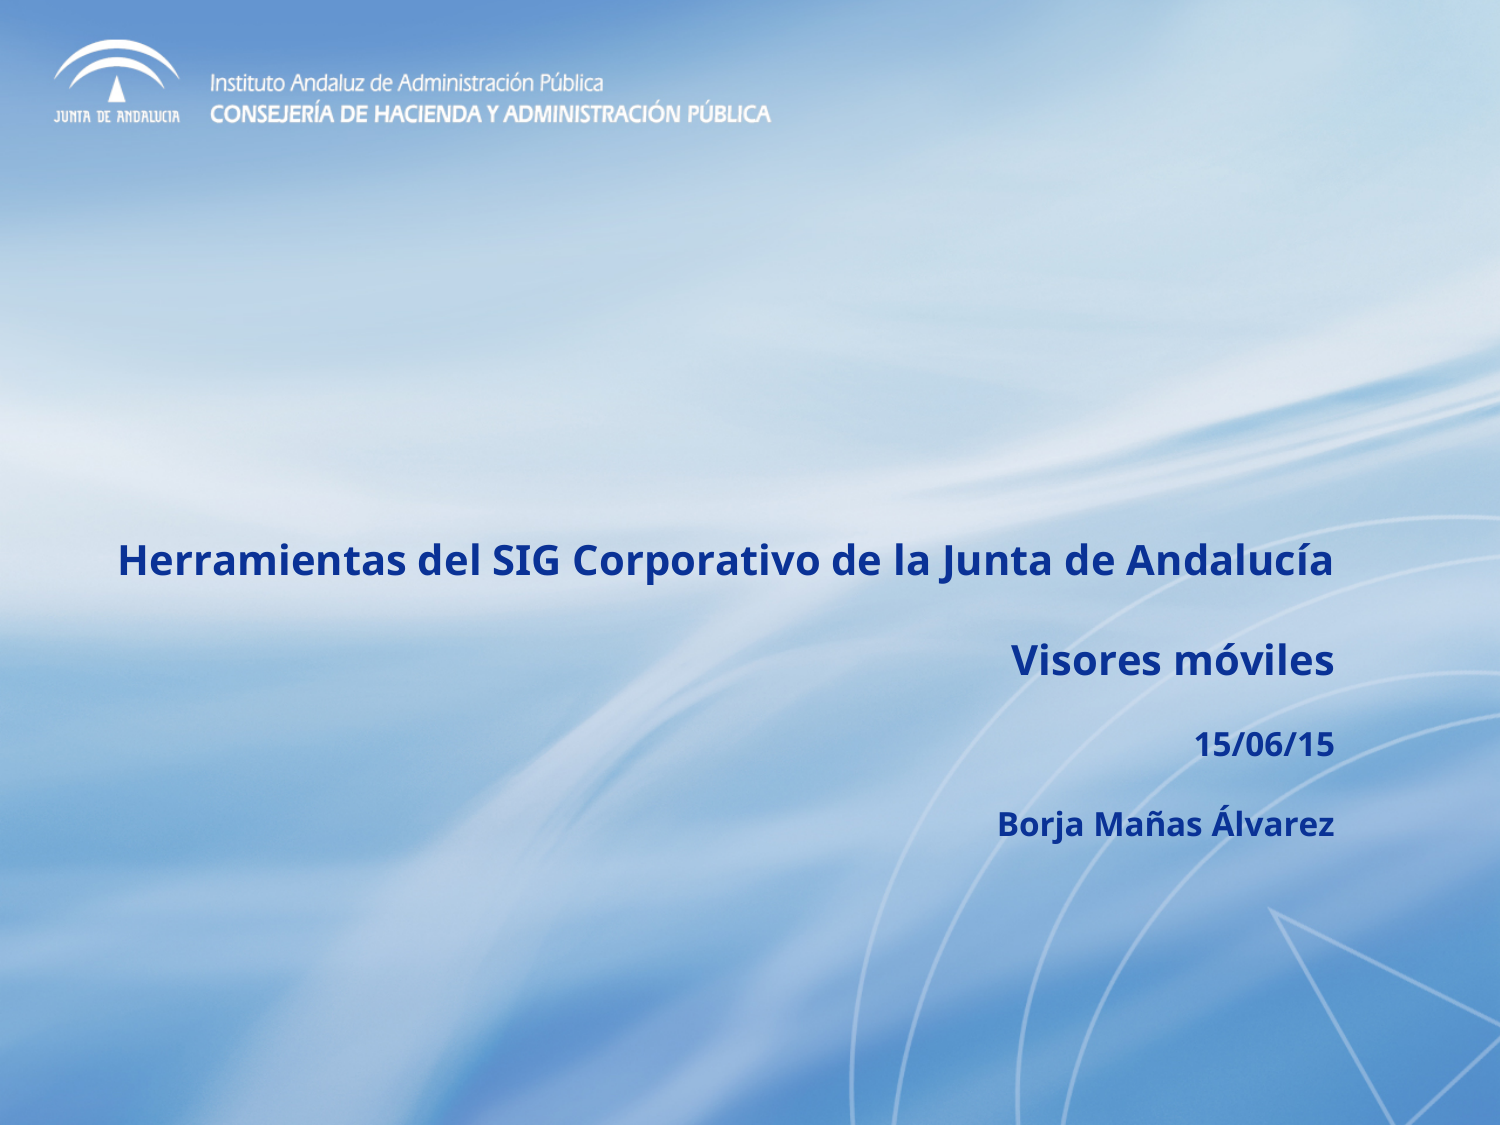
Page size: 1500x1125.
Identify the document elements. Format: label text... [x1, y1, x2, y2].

subtitle [230, 633, 1281, 921]
title Herramientas del SIG Corporativo de la Junta de Andalucía Visores móviles 15/06/15 Borja Mañas Álvarez [75, 500, 1351, 916]
picture [0, 0, 1500, 1125]
